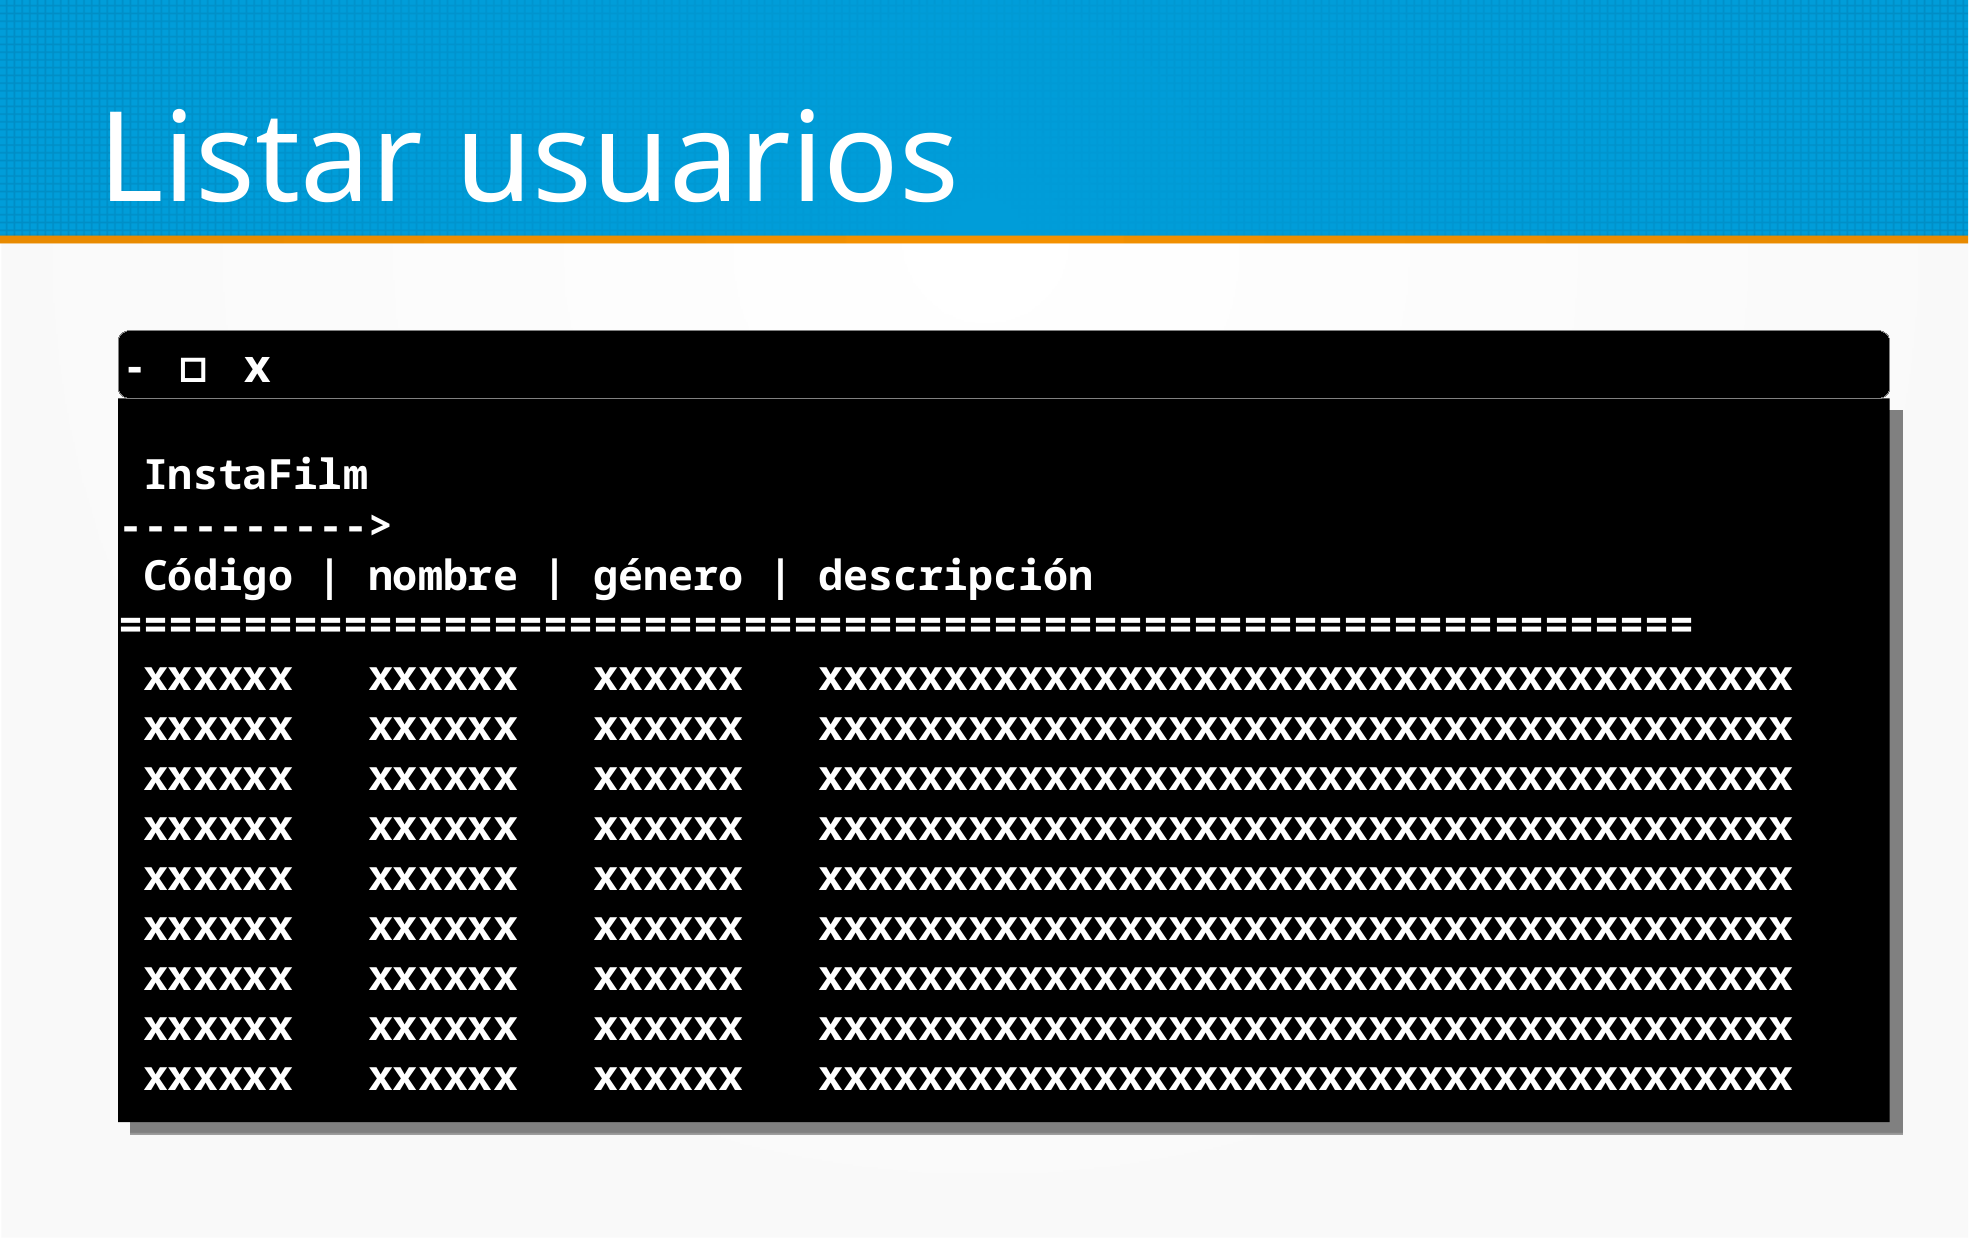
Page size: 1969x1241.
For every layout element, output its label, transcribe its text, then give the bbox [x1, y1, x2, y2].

title Listar usuarios [98, 19, 1870, 227]
text_box InstaFilm ----------> Código | nombre | género | descripción =============================================================== xxxxxx xxxxxx xxxxxx xxxxxxxxxxxxxxxxxxxxxxxxxxxxxxxxxxxxxxx xxxxxx xxxxxx xxxxxx xxxxxxxxxxxxxxxxxxxxxxxxxxxxxxxxxxxxxxx xxxxxx xxxxxx xxxxxx xxxxxxxxxxxxxxxxxxxxxxxxxxxxxxxxxxxxxxx xxxxxx xxxxxx xxxxxx xxxxxxxxxxxxxxxxxxxxxxxxxxxxxxxxxxxxxxx xxxxxx xxxxxx xxxxxx xxxxxxxxxxxxxxxxxxxxxxxxxxxxxxxxxxxxxxx xxxxxx xxxxxx xxxxxx xxxxxxxxxxxxxxxxxxxxxxxxxxxxxxxxxxxxxxx xxxxxx xxxxxx xxxxxx xxxxxxxxxxxxxxxxxxxxxxxxxxxxxxxxxxxxxxx xxxxxx xxxxxx xxxxxx xxxxxxxxxxxxxxxxxxxxxxxxxxxxxxxxxxxxxxx xxxxxx xxxxxx xxxxxx xxxxxxxxxxxxxxxxxxxxxxxxxxxxxxxxxxxxxxx [118, 398, 1890, 1123]
text_box - □ x [118, 330, 1890, 399]
